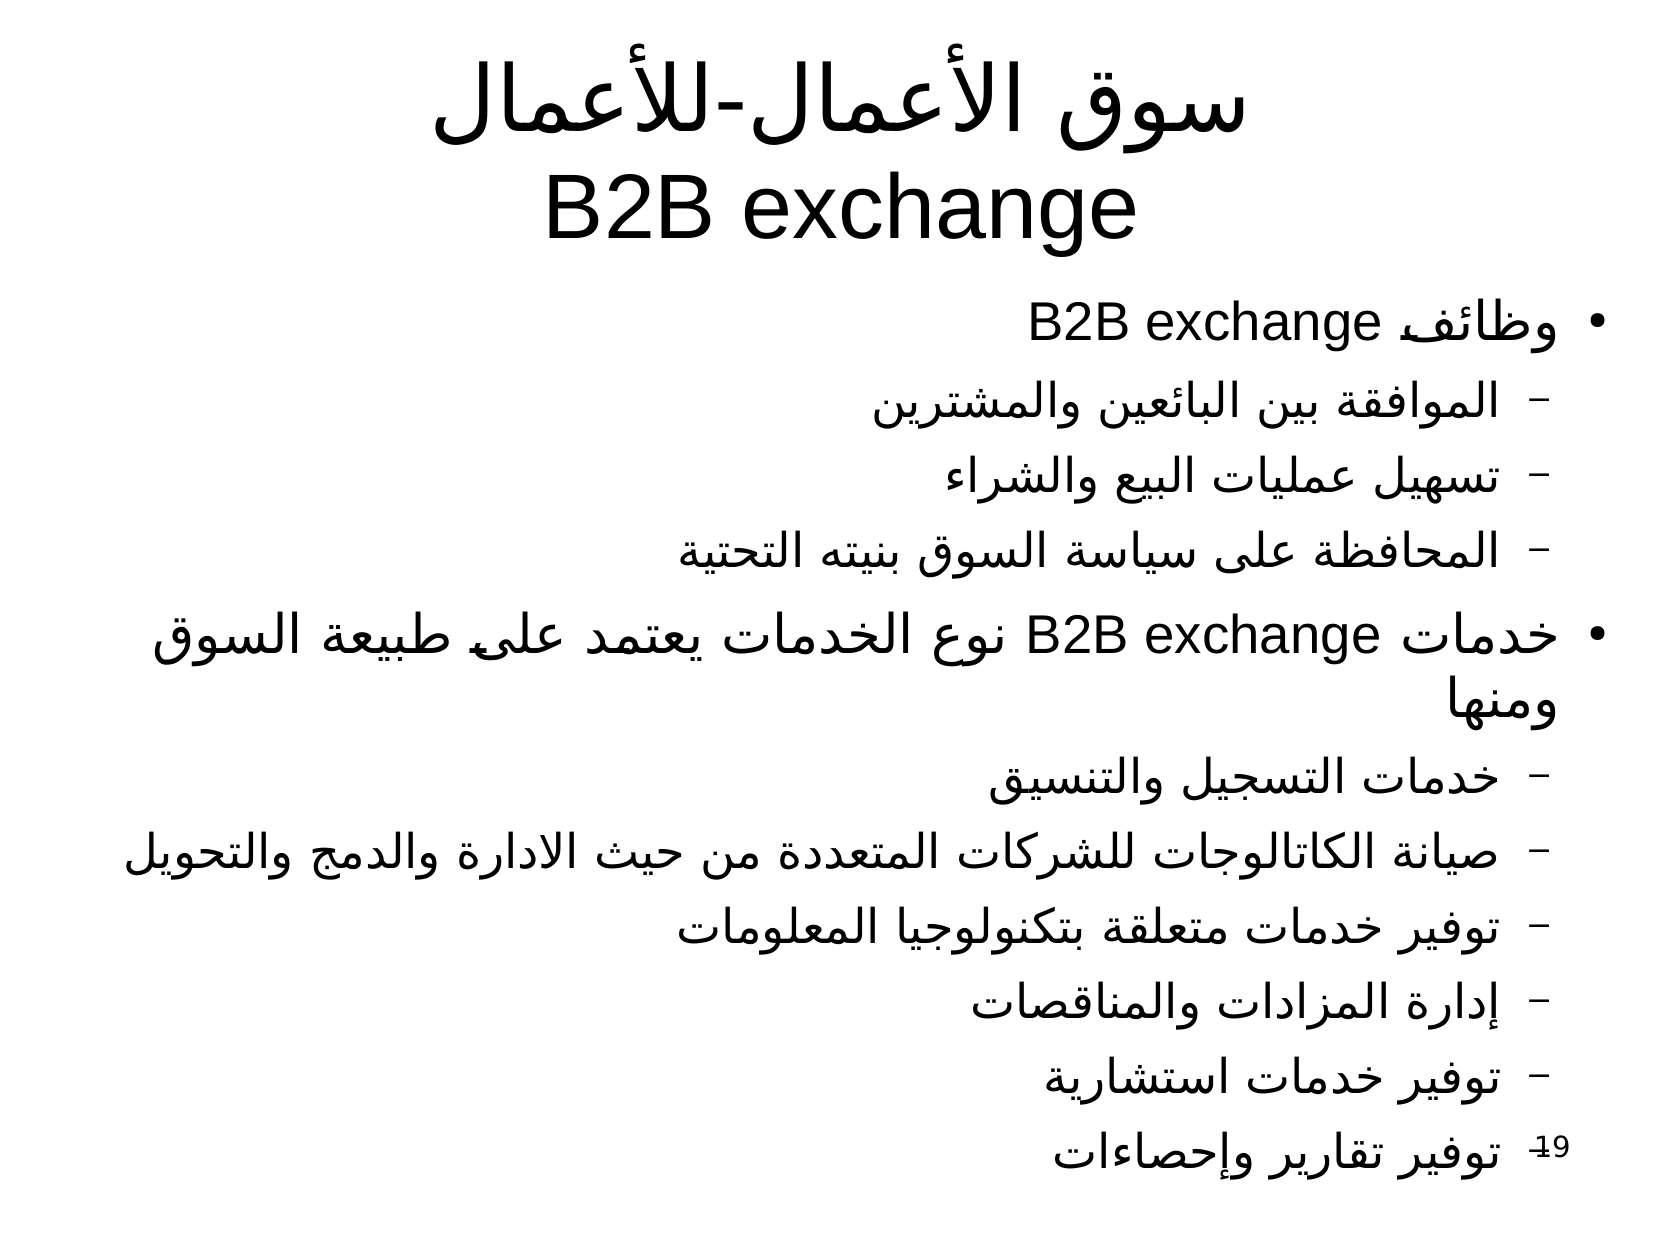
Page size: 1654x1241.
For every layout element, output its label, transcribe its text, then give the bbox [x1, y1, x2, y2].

title سوق الأعمال-للأعمال B2B exchange [82, 41, 1571, 265]
list وظائف B2B exchange الموافقة بين البائعين والمشترين تسهيل عمليات البيع والشراء المحافظة على سياسة السوق بنيته التحتية خدمات B2B exchange نوع الخدمات يعتمد على طبيعة السوق ومنها خدمات التسجيل والتنسيق صيانة الكاتالوجات للشركات المتعددة من حيث الادارة والدمج والتحويل توفير خدمات متعلقة بتكنولوجيا المعلومات إدارة المزادات والمناقصات توفير خدمات استشارية توفير تقارير وإحصاءات [35, 290, 1619, 1182]
